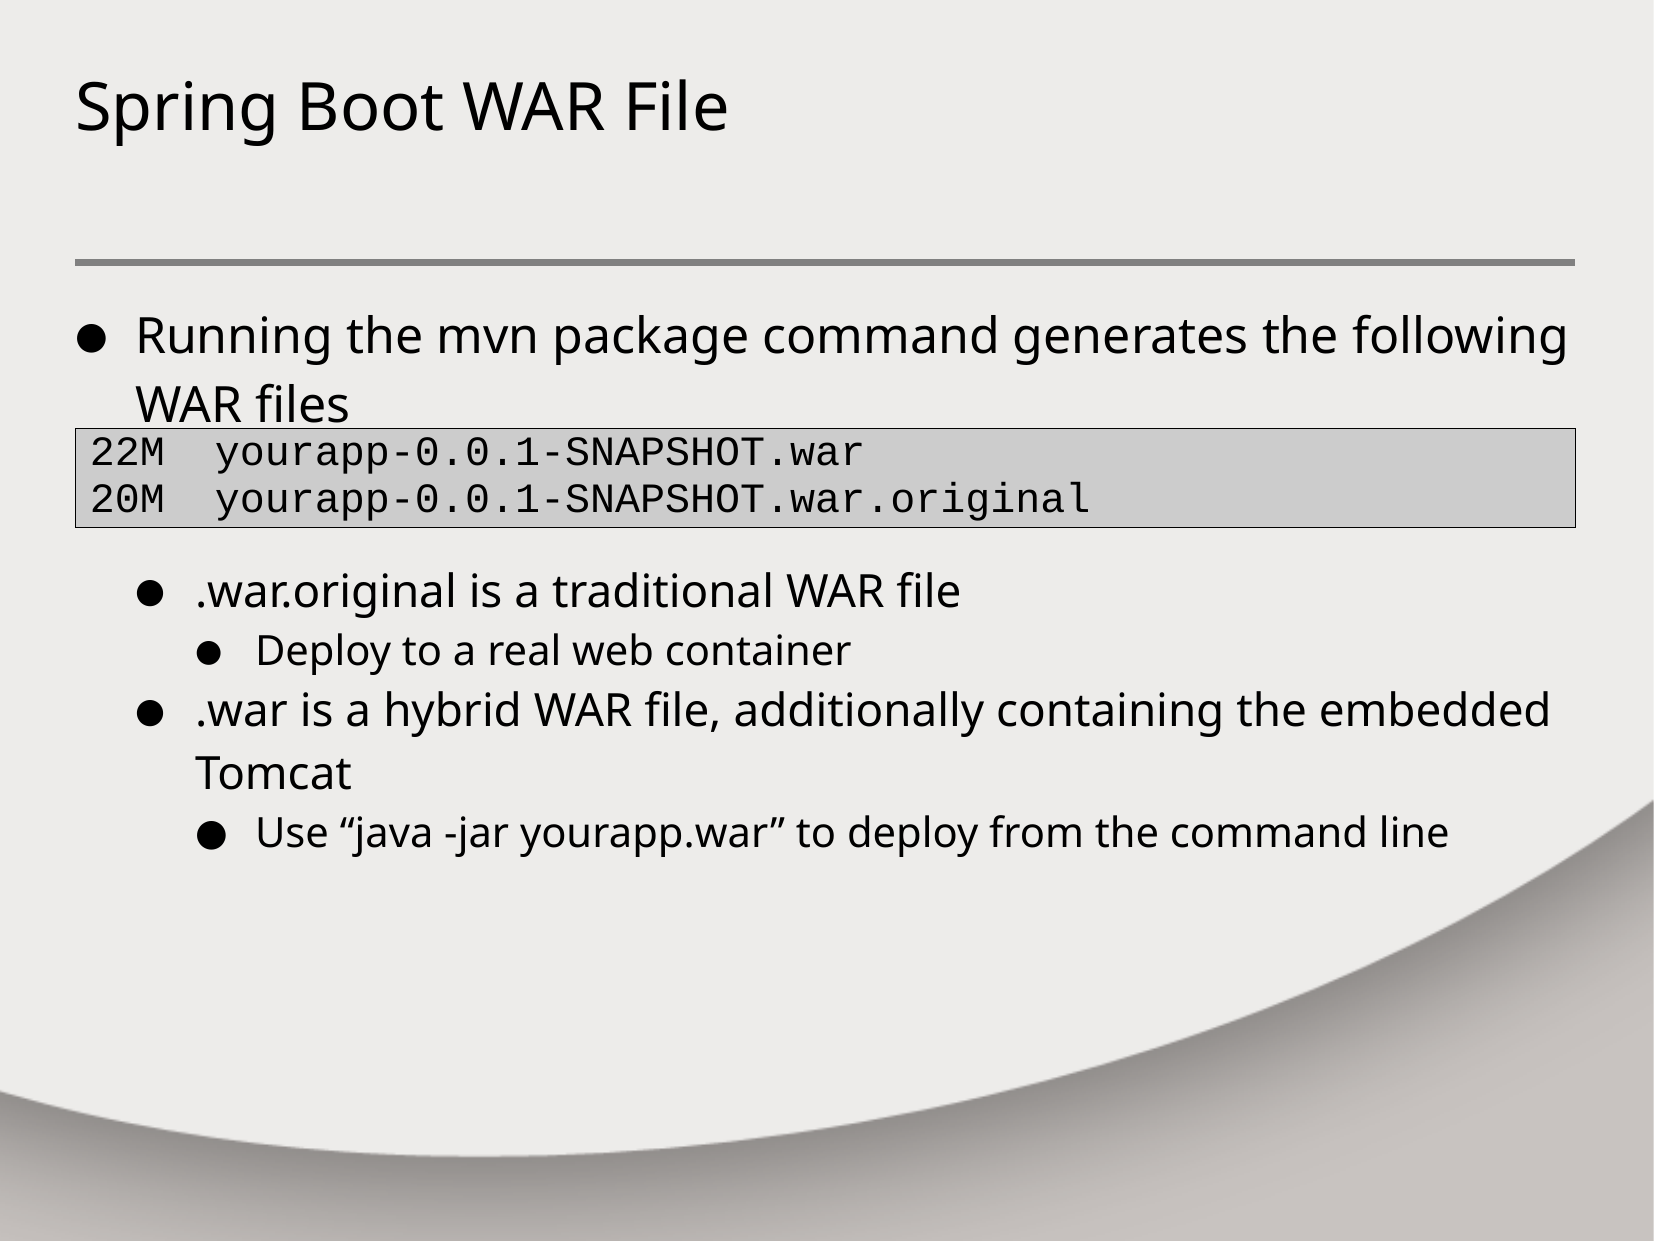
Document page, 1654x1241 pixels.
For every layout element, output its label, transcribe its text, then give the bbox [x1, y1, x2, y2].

list Running the mvn package command generates the following WAR files .war.original is a traditional WAR file Deploy to a real web container .war is a hybrid WAR file, additionally containing the embedded Tomcat Use “java -jar yourapp.war” to deploy from the command line [75, 300, 1576, 428]
text_box 22M yourapp-0.0.1-SNAPSHOT.war 20M yourapp-0.0.1-SNAPSHOT.war.original [75, 428, 1576, 528]
picture [0, 0, 1654, 1241]
list Running the mvn package command generates the following WAR files .war.original is a traditional WAR file Deploy to a real web container .war is a hybrid WAR file, additionally containing the embedded Tomcat Use “java -jar yourapp.war” to deploy from the command line [75, 528, 1576, 1163]
title Spring Boot WAR File [75, 75, 1576, 226]
